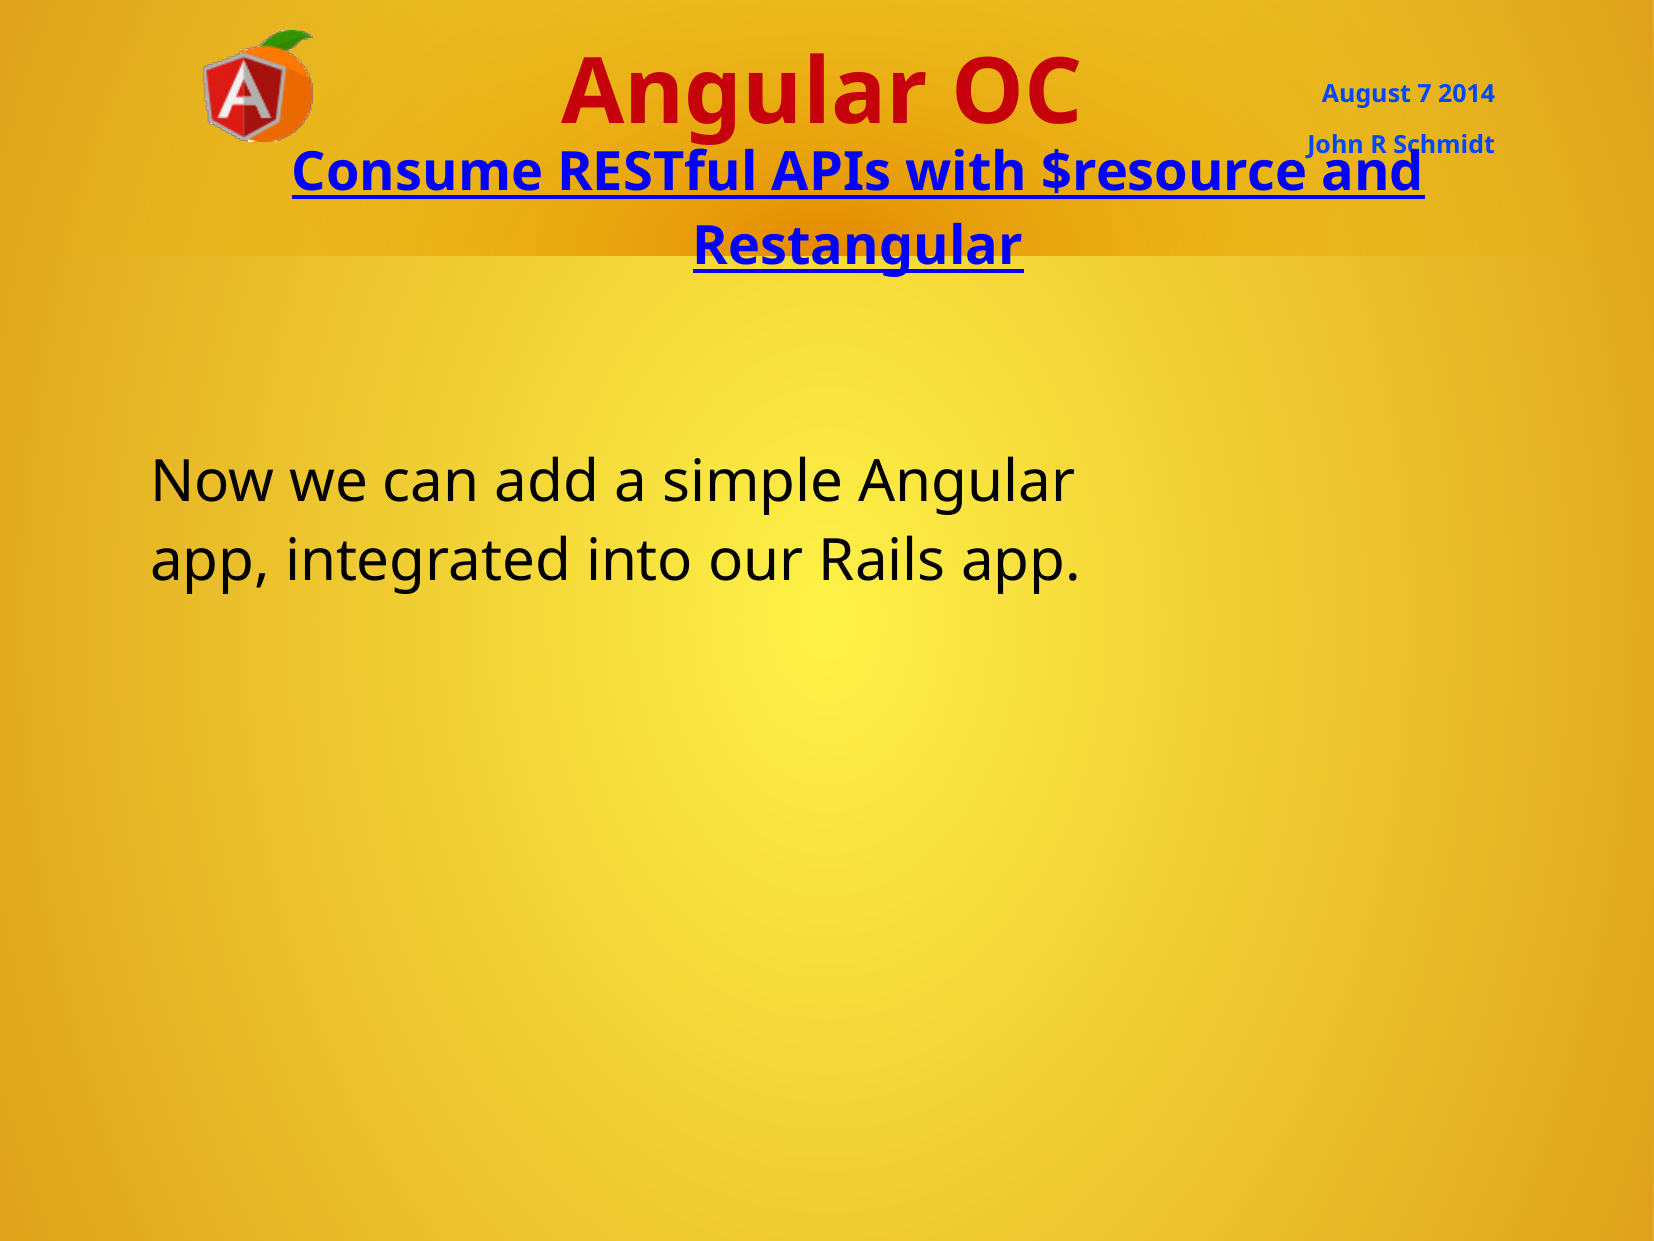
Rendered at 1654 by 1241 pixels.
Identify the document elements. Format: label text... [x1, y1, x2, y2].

text_box Consume RESTful APIs with $resource and Restangular [150, 175, 1567, 239]
title Angular OC [560, 34, 1086, 142]
subtitle Now we can add a simple Angular app, integrated into our Rails app. [150, 450, 1171, 586]
text_box August 7 2014 John R Schmidt [1260, 51, 1510, 172]
picture [202, 30, 316, 142]
